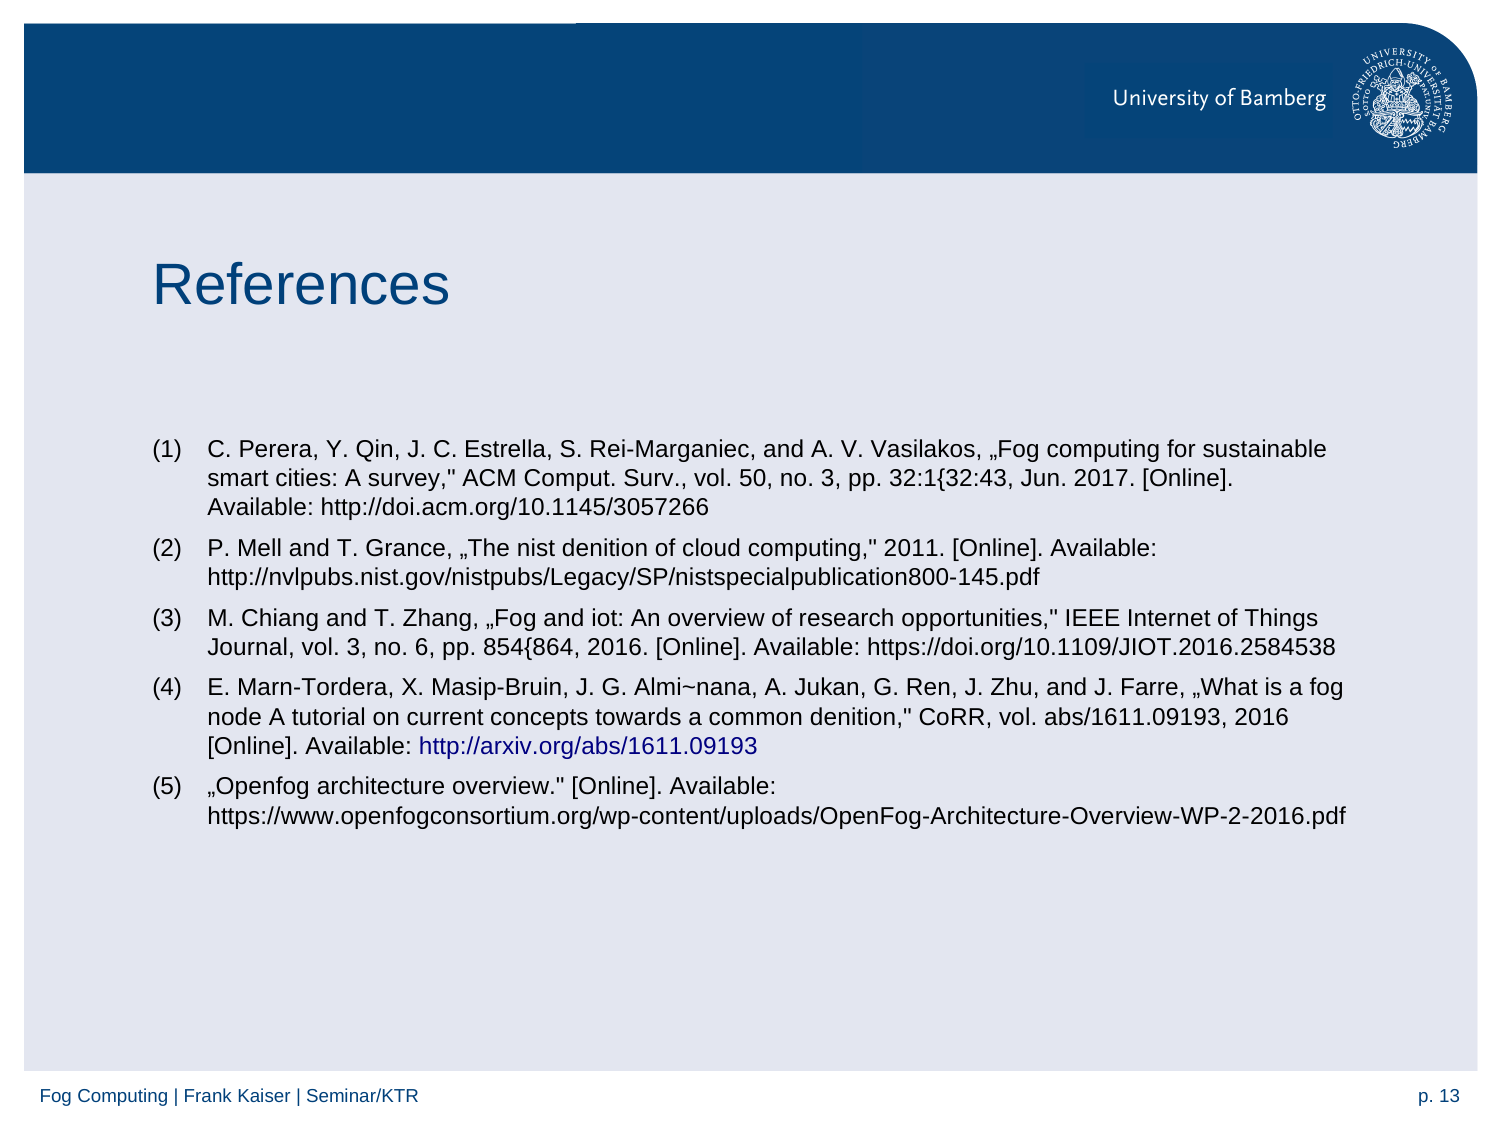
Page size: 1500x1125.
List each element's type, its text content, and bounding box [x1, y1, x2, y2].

picture [0, 0, 1500, 1125]
list C. Perera, Y. Qin, J. C. Estrella, S. Rei-Marganiec, and A. V. Vasilakos, „Fog computing for sustainable smart cities: A survey," ACM Comput. Surv., vol. 50, no. 3, pp. 32:1{32:43, Jun. 2017. [Online]. Available: http://doi.acm.org/10.1145/3057266 P. Mell and T. Grance, „The nist denition of cloud computing," 2011. [Online]. Available: http://nvlpubs.nist.gov/nistpubs/Legacy/SP/nistspecialpublication800-145.pdf M. Chiang and T. Zhang, „Fog and iot: An overview of research opportunities," IEEE Internet of Things Journal, vol. 3, no. 6, pp. 854{864, 2016. [Online]. Available: https://doi.org/10.1109/JIOT.2016.2584538 E. Marn-Tordera, X. Masip-Bruin, J. G. Almi~nana, A. Jukan, G. Ren, J. Zhu, and J. Farre, „What is a fog node A tutorial on current concepts towards a common denition," CoRR, vol. abs/1611.09193, 2016 [Online]. Available: http://arxiv.org/abs/1611.09193 „Openfog architecture overview." [Online]. Available: https://www.openfogconsortium.org/wp-content/uploads/OpenFog-Architecture-Overview-WP-2-2016.pdf [137, 424, 1363, 888]
title References [137, 187, 1363, 375]
